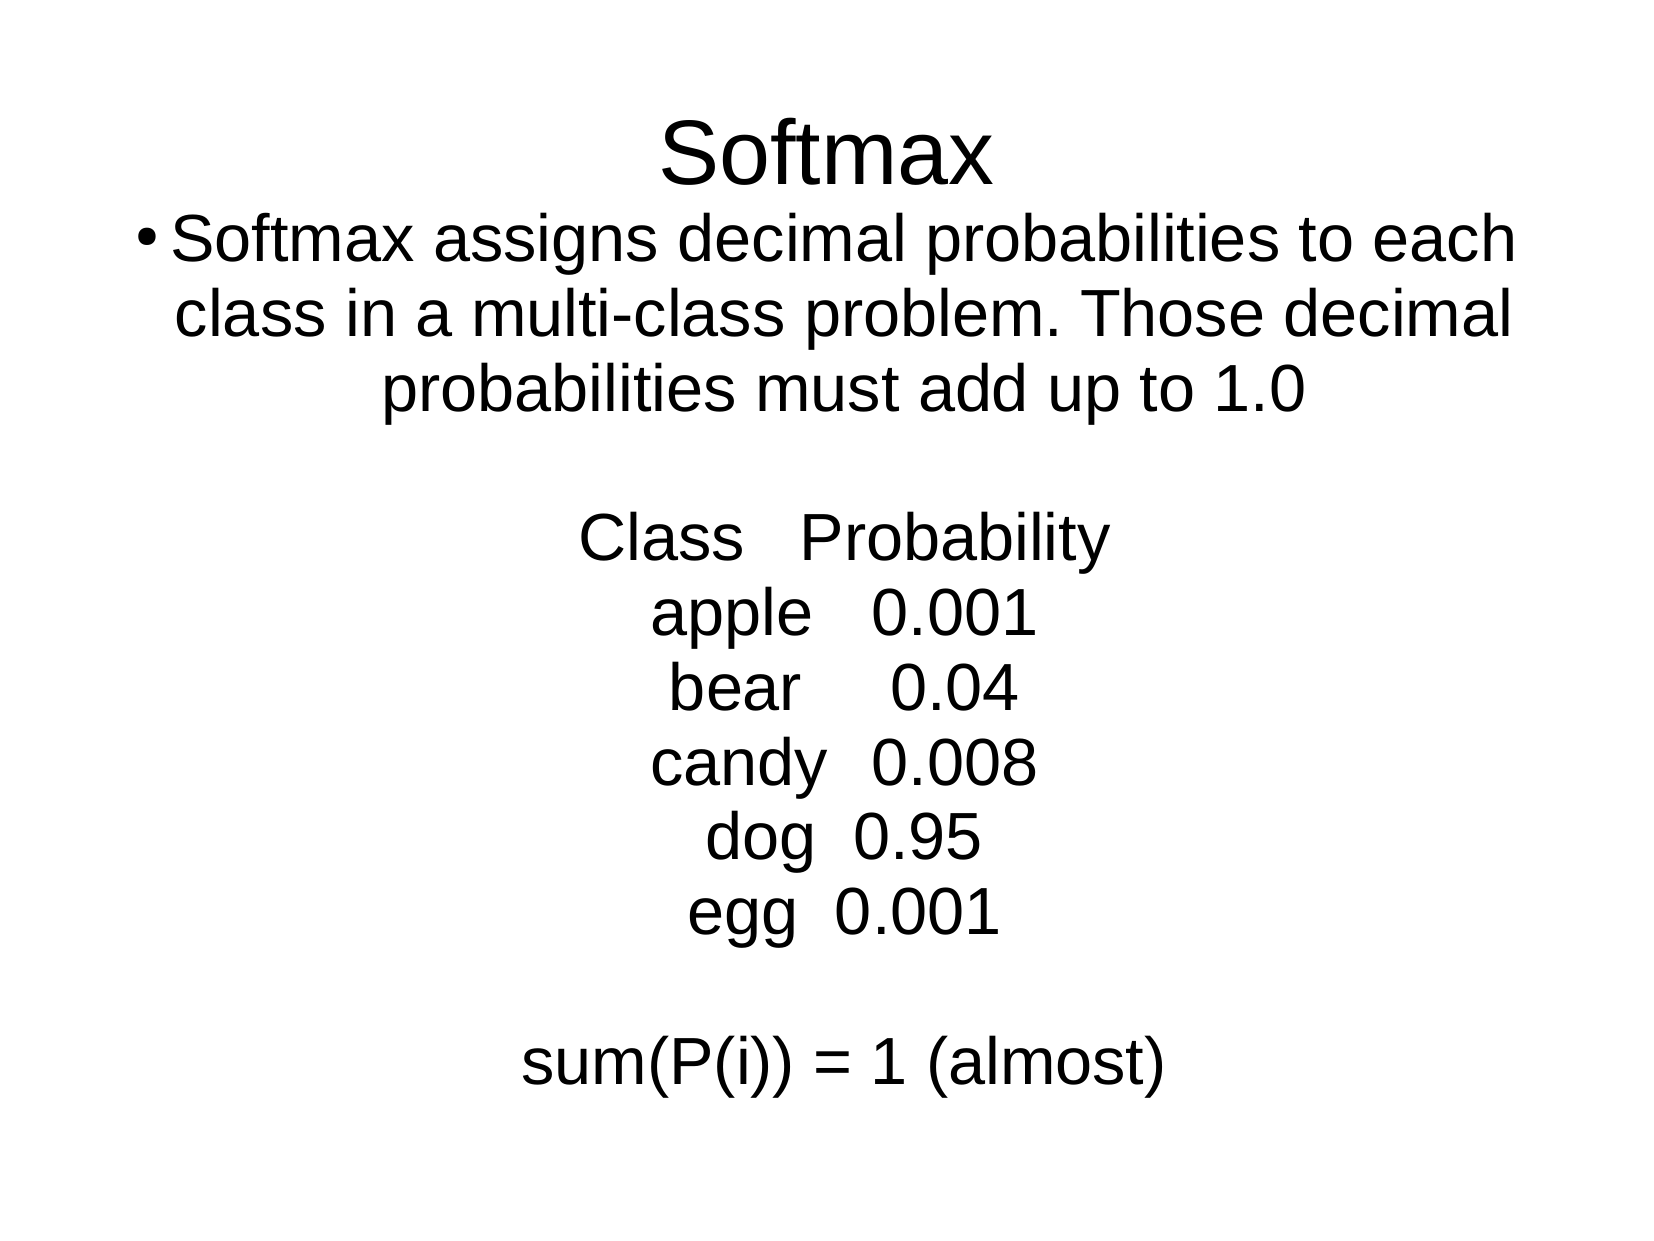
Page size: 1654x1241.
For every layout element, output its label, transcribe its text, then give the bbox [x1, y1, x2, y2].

subtitle Softmax assigns decimal probabilities to each class in a multi-class problem. Those decimal probabilities must add up to 1.0 Class Probability apple 0.001 bear 0.04 candy 0.008 dog 0.95 egg 0.001 sum(P(i)) = 1 (almost) [82, 201, 1571, 1099]
title Softmax [82, 49, 1571, 201]
